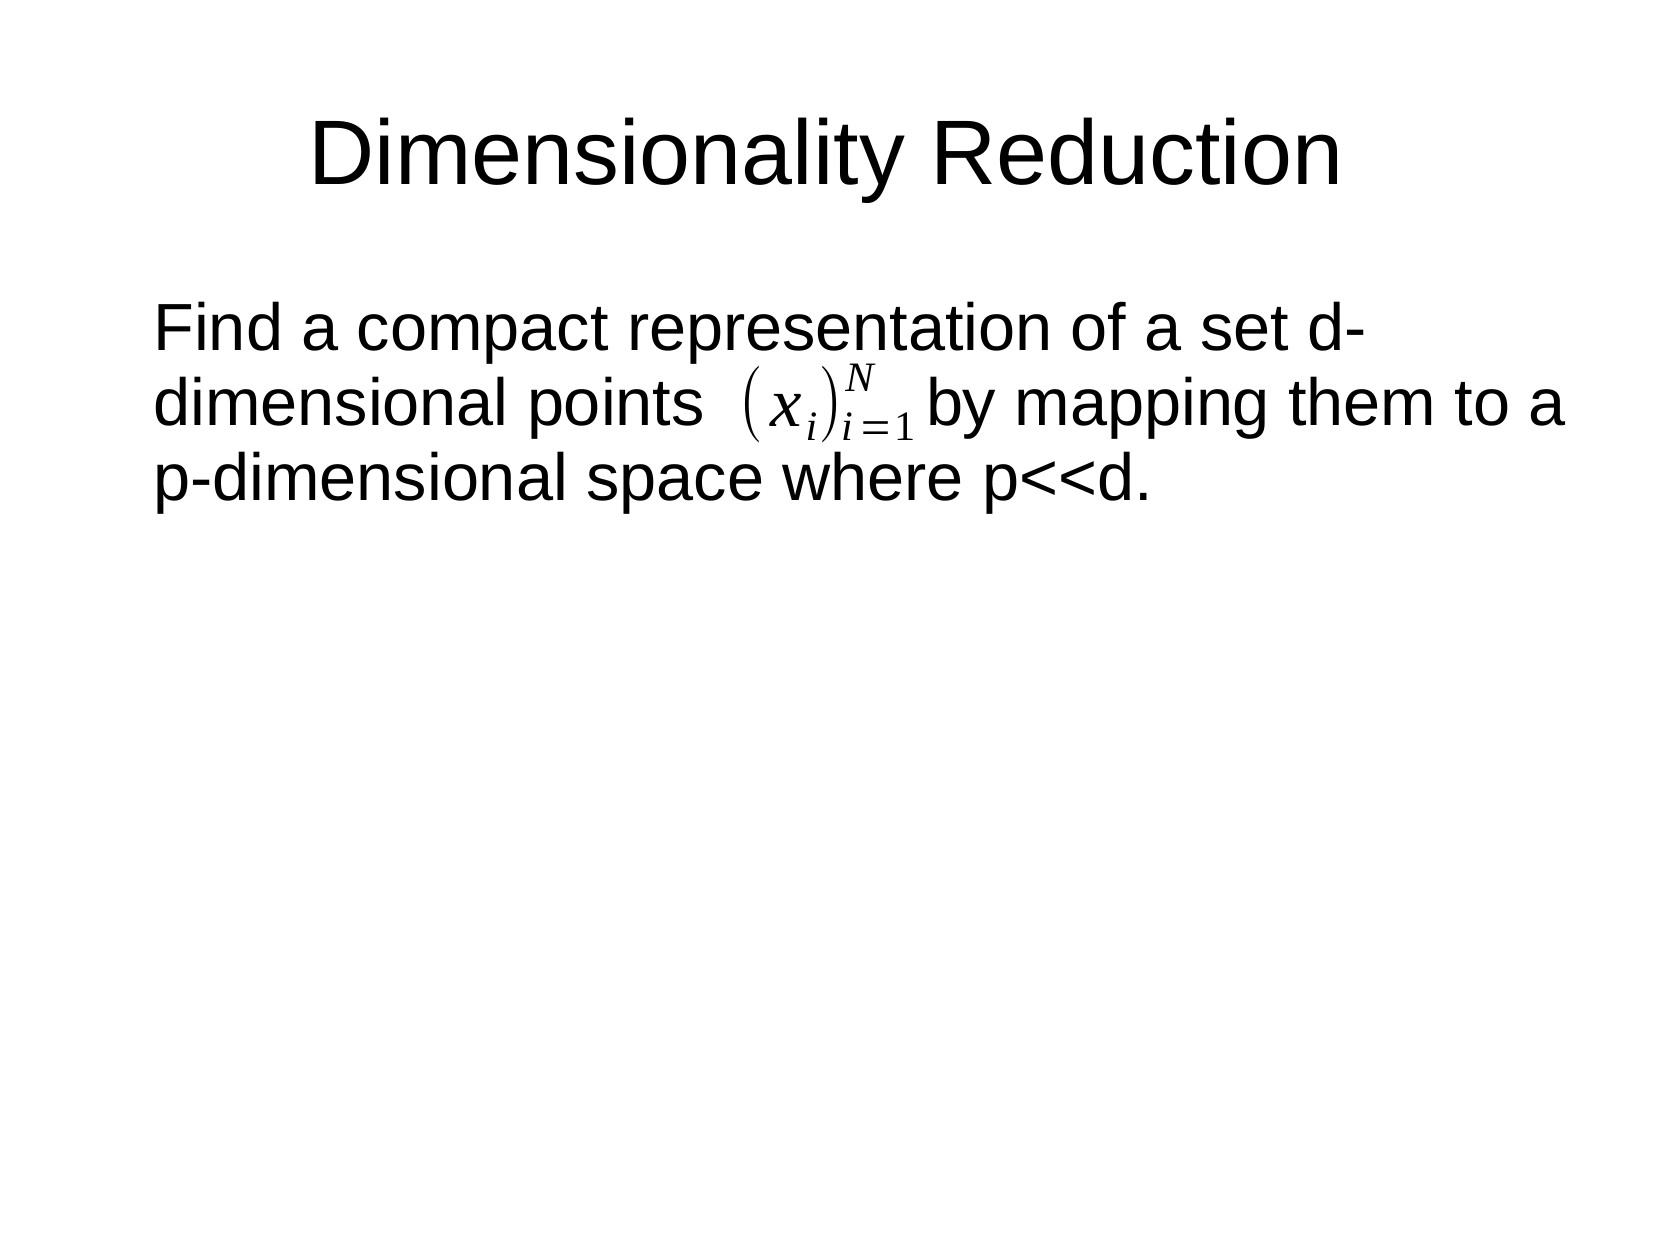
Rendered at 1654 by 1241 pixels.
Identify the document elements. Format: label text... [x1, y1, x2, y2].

chart [721, 352, 931, 451]
title Dimensionality Reduction [82, 49, 1571, 257]
list Find a compact representation of a set d-dimensional points by mapping them to a p-dimensional space where p<<d. [82, 290, 1571, 1010]
